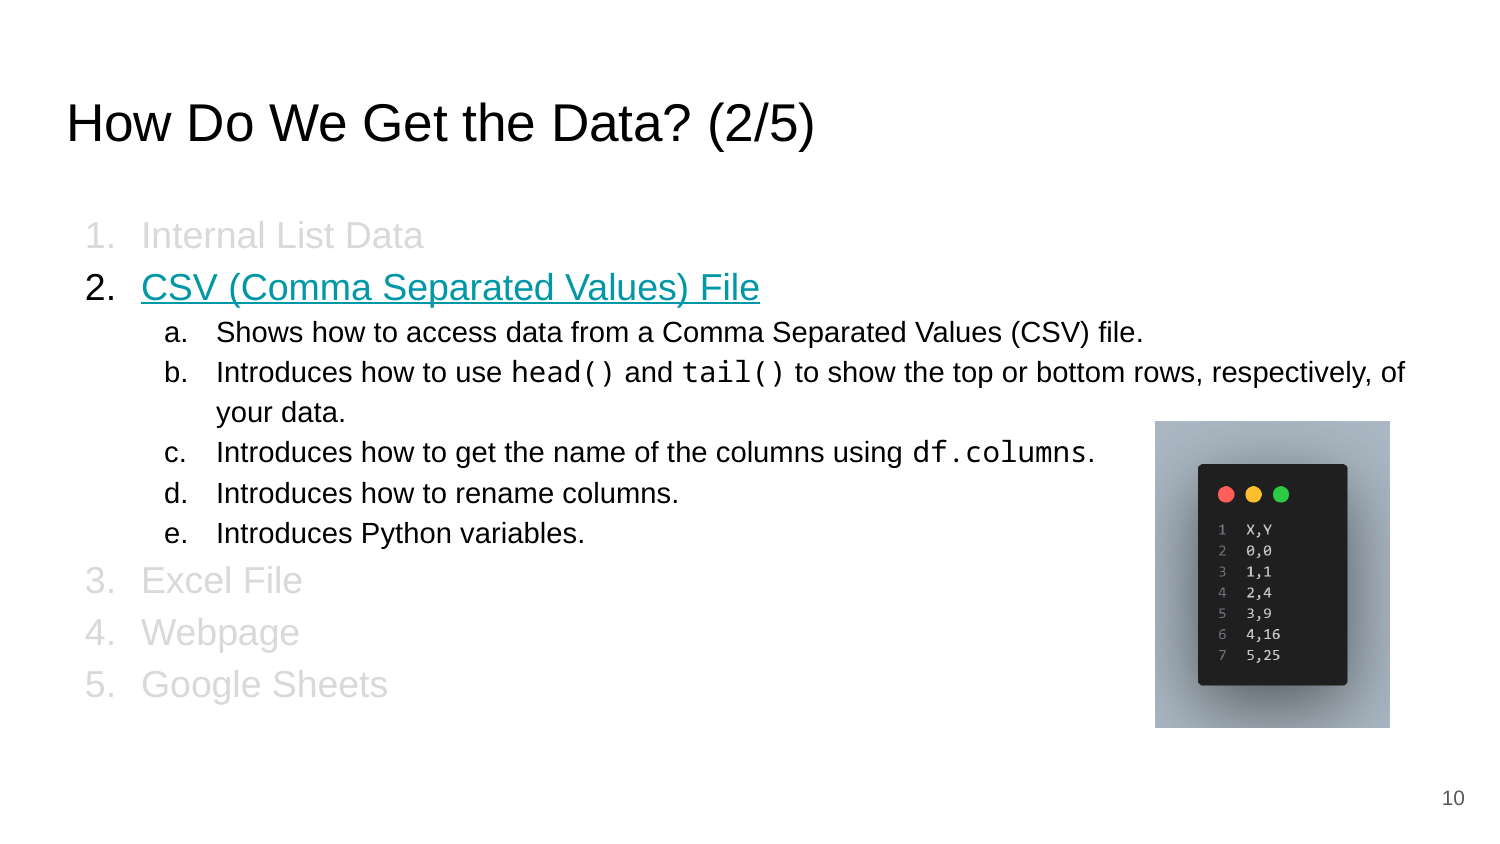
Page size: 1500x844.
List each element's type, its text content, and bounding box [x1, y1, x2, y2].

slide_number <number> [1389, 764, 1480, 830]
list Internal List Data CSV (Comma Separated Values) File Shows how to access data from a Comma Separated Values (CSV) file. Introduces how to use head() and tail() to show the top or bottom rows, respectively, of your data. Introduces how to get the name of the columns using df.columns. Introduces how to rename columns. Introduces Python variables. Excel File Webpage Google Sheets [51, 189, 1434, 750]
title How Do We Get the Data? (2/5) [51, 72, 1449, 167]
picture [1155, 421, 1390, 728]
